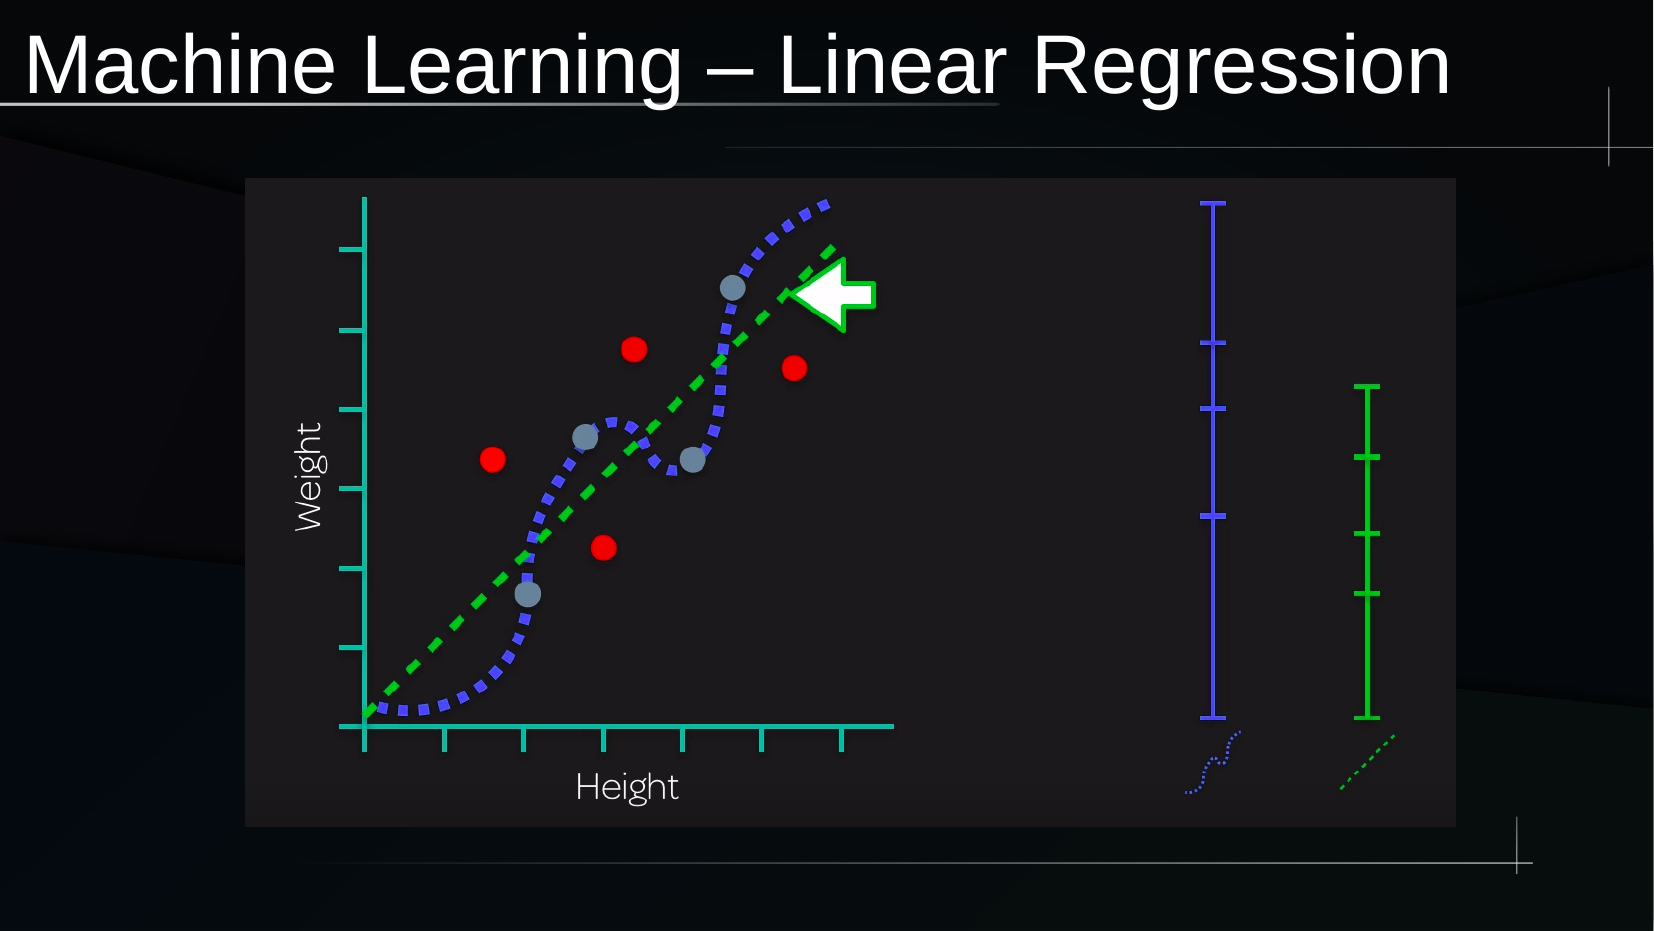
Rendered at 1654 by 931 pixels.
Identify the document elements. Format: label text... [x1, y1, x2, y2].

title Machine Learning – Linear Regression [23, 11, 1589, 119]
picture [0, 0, 1654, 931]
